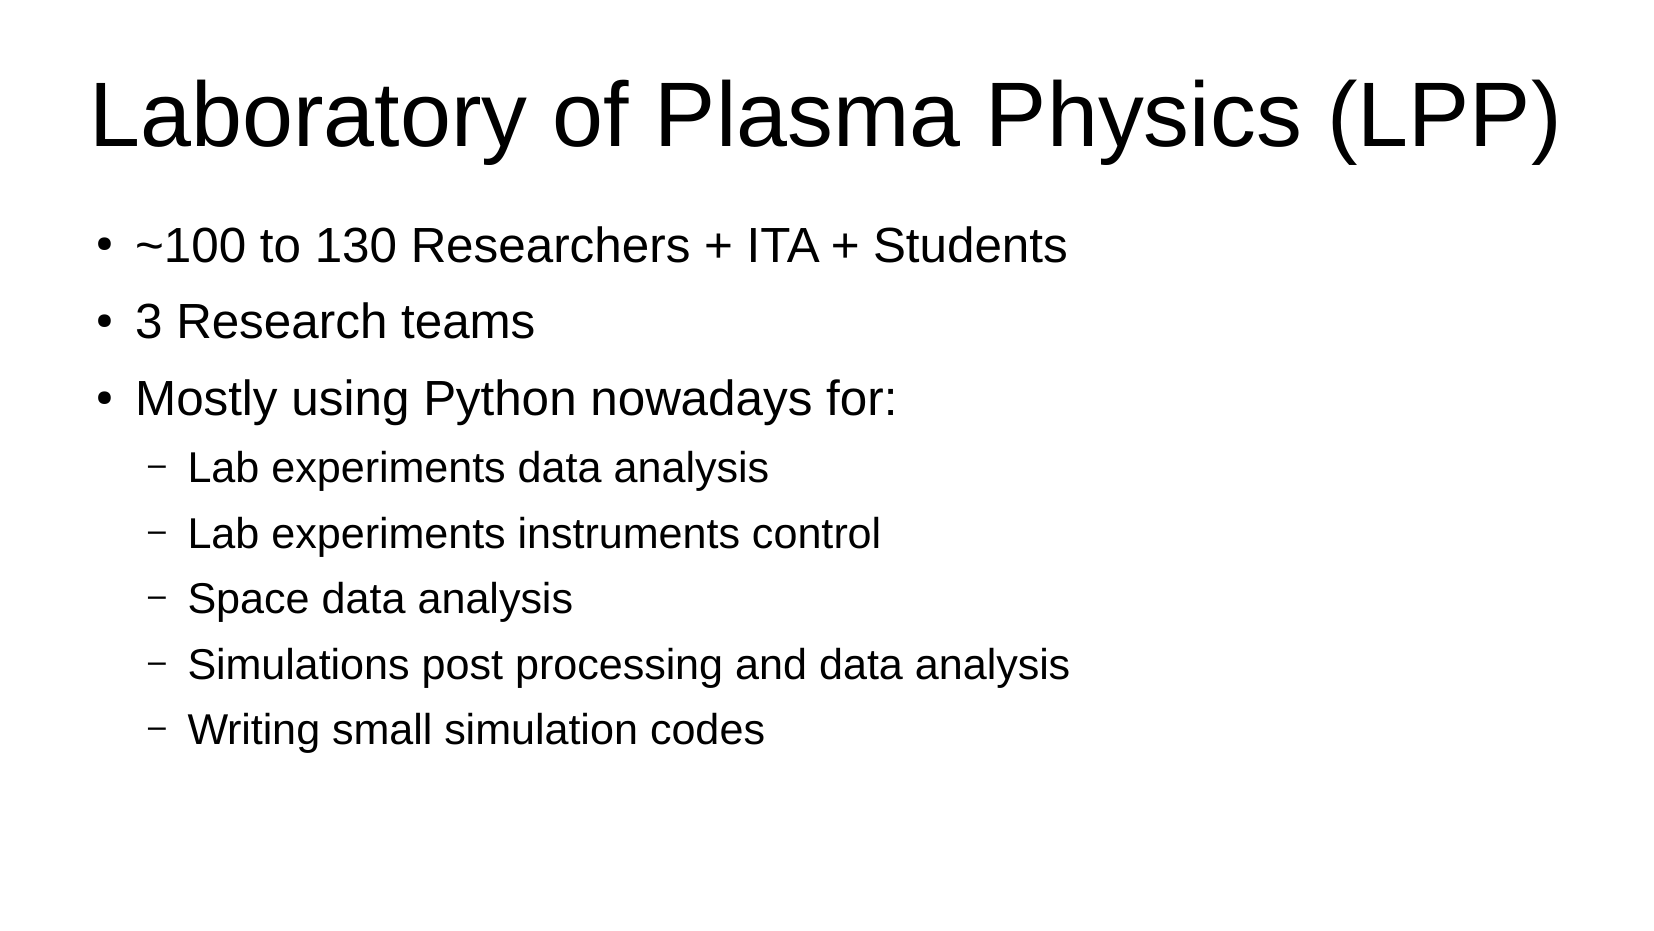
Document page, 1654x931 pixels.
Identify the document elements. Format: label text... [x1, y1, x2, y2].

list ~100 to 130 Researchers + ITA + Students 3 Research teams Mostly using Python nowadays for: Lab experiments data analysis Lab experiments instruments control Space data analysis Simulations post processing and data analysis Writing small simulation codes [82, 217, 1571, 758]
title Laboratory of Plasma Physics (LPP) [82, 37, 1571, 193]
